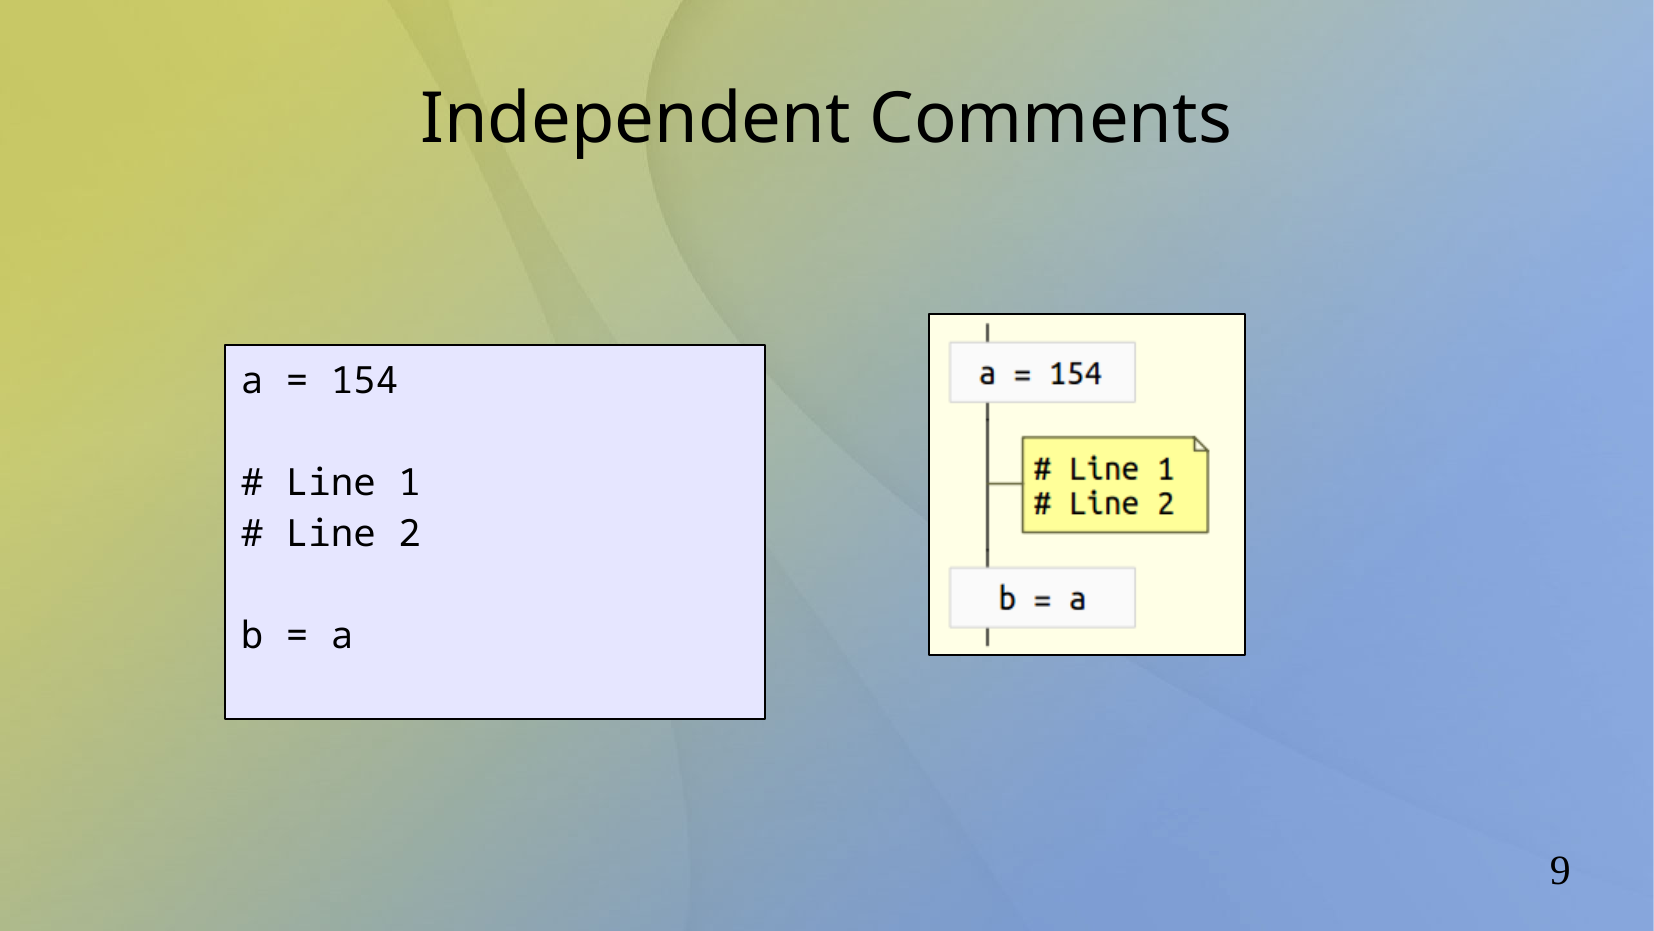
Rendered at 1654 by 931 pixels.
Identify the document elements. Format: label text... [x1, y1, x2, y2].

text_box a = 154 # Line 1 # Line 2 b = a [225, 345, 766, 626]
title Independent Comments [82, 37, 1571, 193]
picture [0, 0, 1654, 931]
